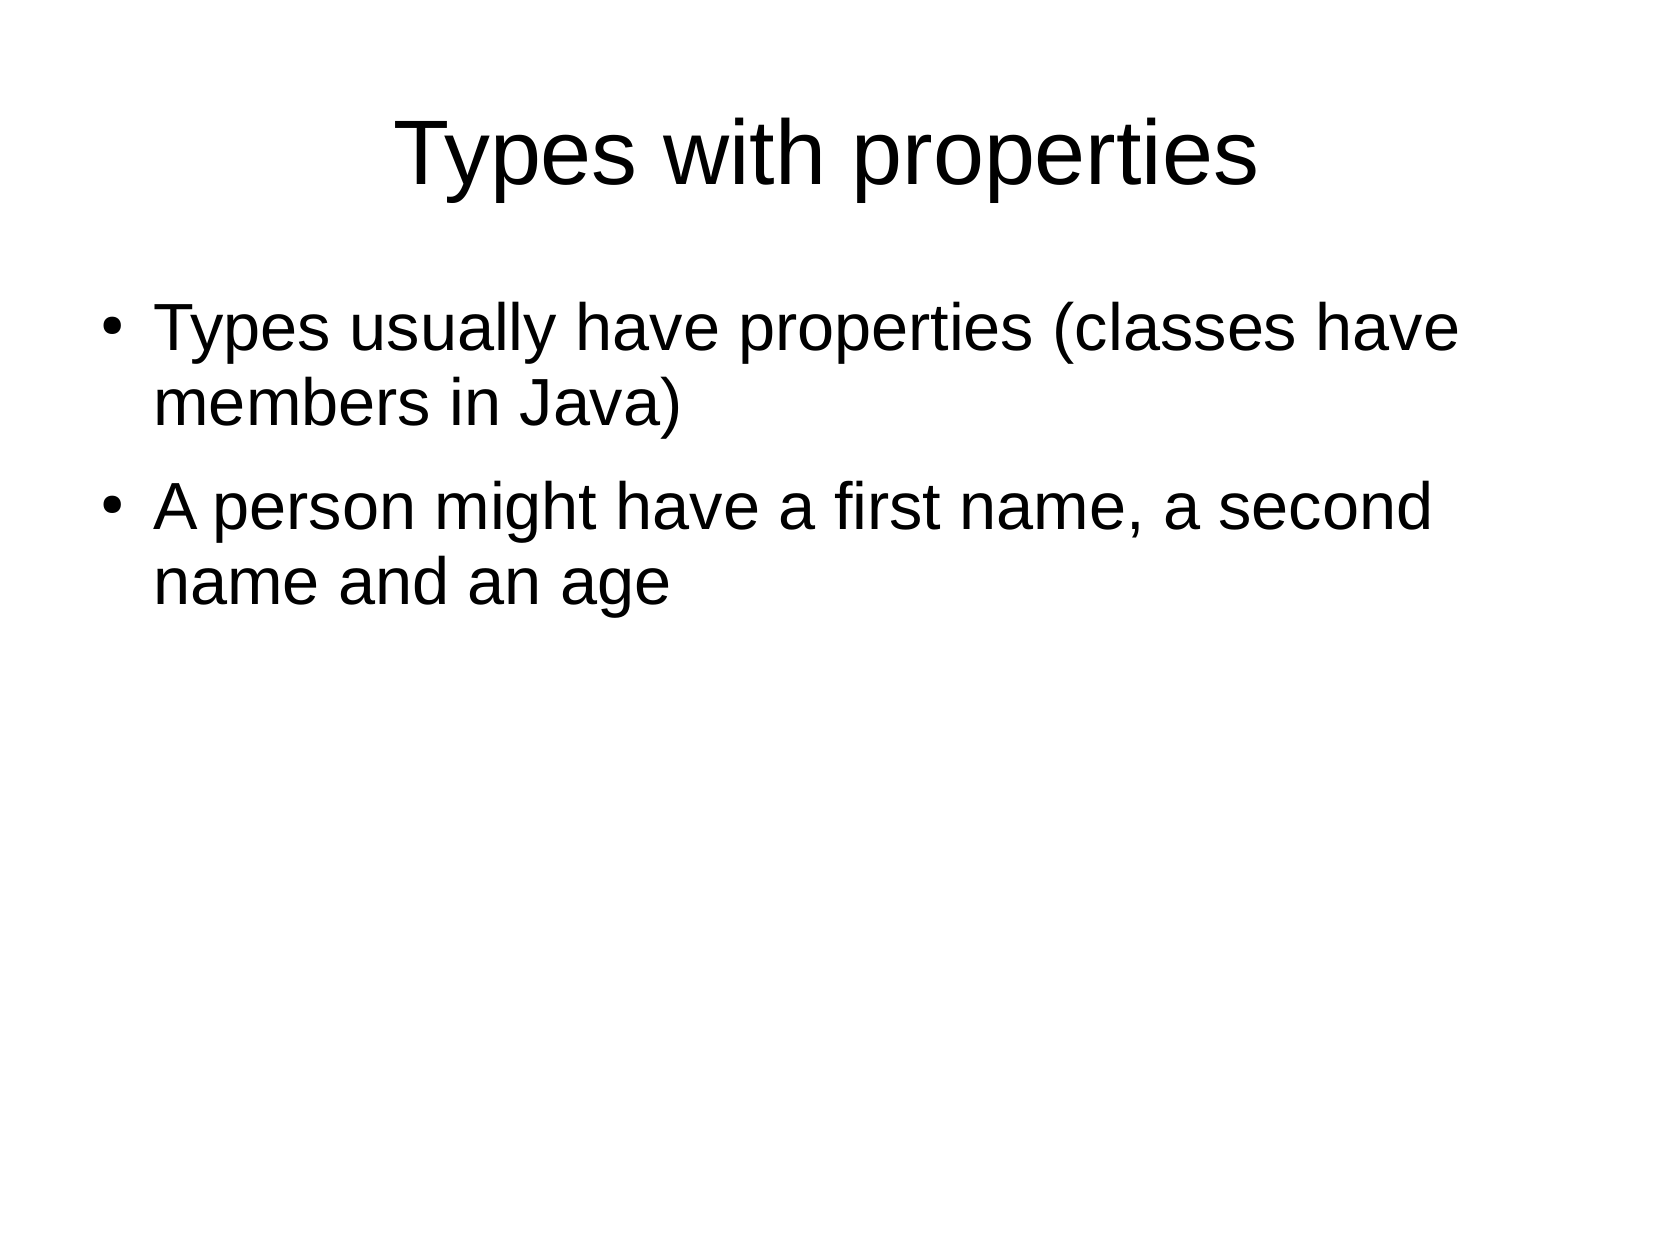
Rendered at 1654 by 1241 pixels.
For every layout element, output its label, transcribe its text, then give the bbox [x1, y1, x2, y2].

title Types with properties [82, 56, 1571, 250]
list Types usually have properties (classes have members in Java) A person might have a first name, a second name and an age [82, 290, 1571, 1094]
